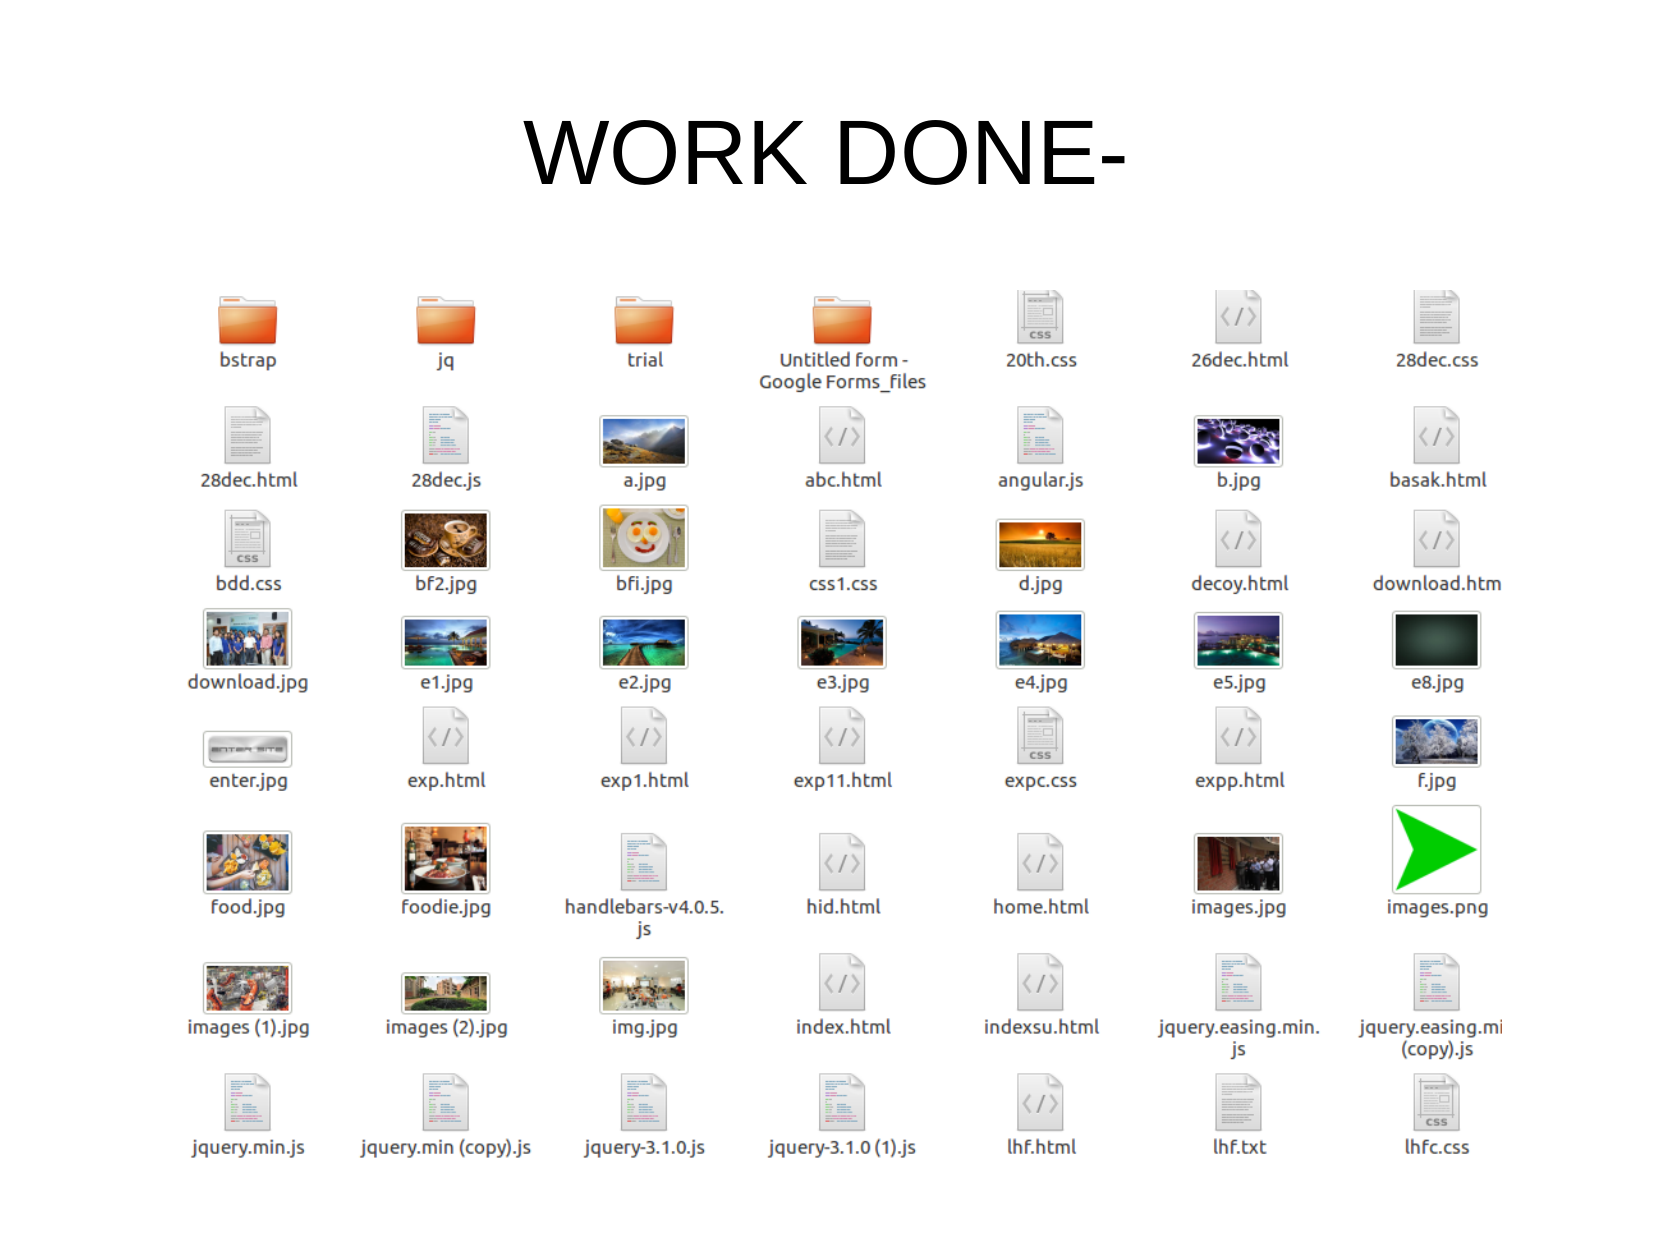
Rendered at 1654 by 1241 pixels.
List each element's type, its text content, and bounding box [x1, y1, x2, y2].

picture [171, 290, 1502, 1159]
title WORK DONE- [82, 49, 1571, 257]
